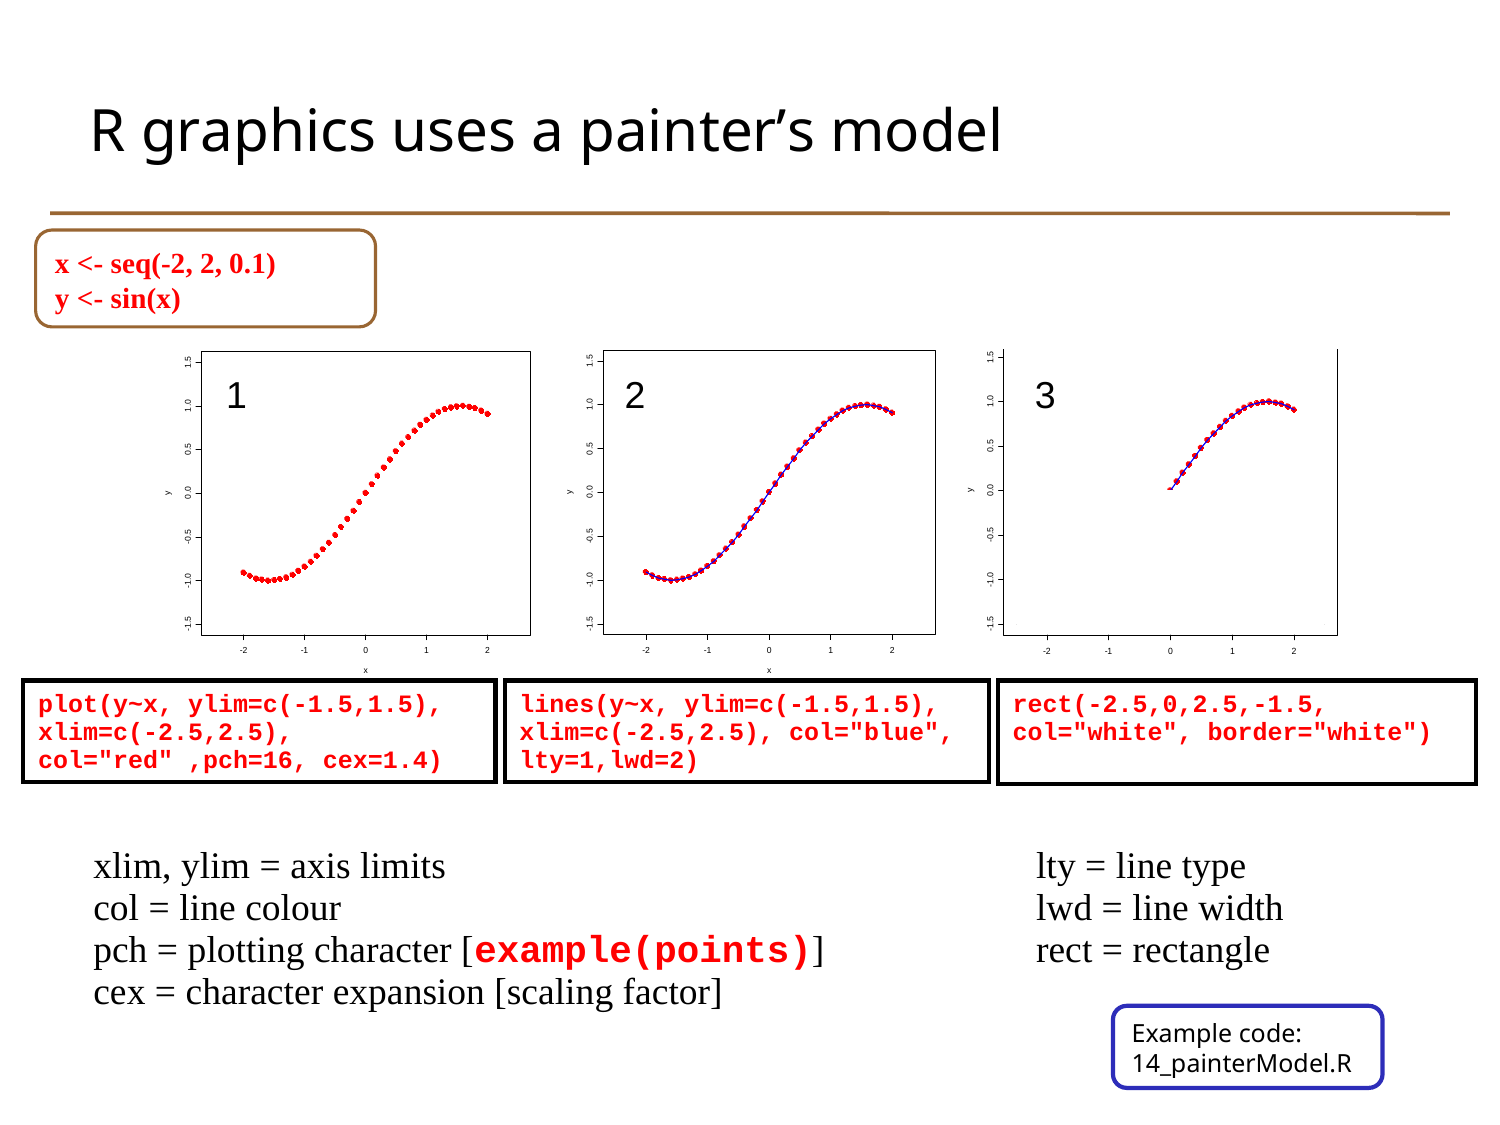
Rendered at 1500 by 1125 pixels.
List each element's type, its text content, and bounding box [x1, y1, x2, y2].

picture [159, 349, 537, 673]
text_box x <- seq(-2, 2, 0.1)‏ y <- sin(x)‏ [35, 230, 376, 327]
text_box lty = line type lwd = line width rect = rectangle [1021, 834, 1299, 1021]
text_box xlim, ylim = axis limits col = line colour pch = plotting character [example(points)] cex = character expansion [scaling factor] [78, 834, 840, 1021]
text_box R graphics uses a painter’s model [75, 68, 1425, 256]
picture [961, 349, 1340, 663]
text_box lines(y~x, ylim=c(-1.5,1.5), xlim=c(-2.5,2.5), col="blue", lty=1,lwd=2)‏ [504, 680, 989, 782]
text_box Example code: 14_painterModel.R [1112, 1005, 1383, 1088]
text_box plot(y~x, ylim=c(-1.5,1.5), xlim=c(-2.5,2.5), col="red" ,pch=16, cex=1.4)‏ [23, 680, 496, 782]
text_box 2 [609, 363, 661, 425]
text_box 1 [211, 363, 262, 425]
picture [560, 349, 939, 680]
text_box rect(-2.5,0,2.5,-1.5, col="white", border="white")‏ [997, 680, 1477, 784]
text_box 3 [1019, 363, 1071, 425]
